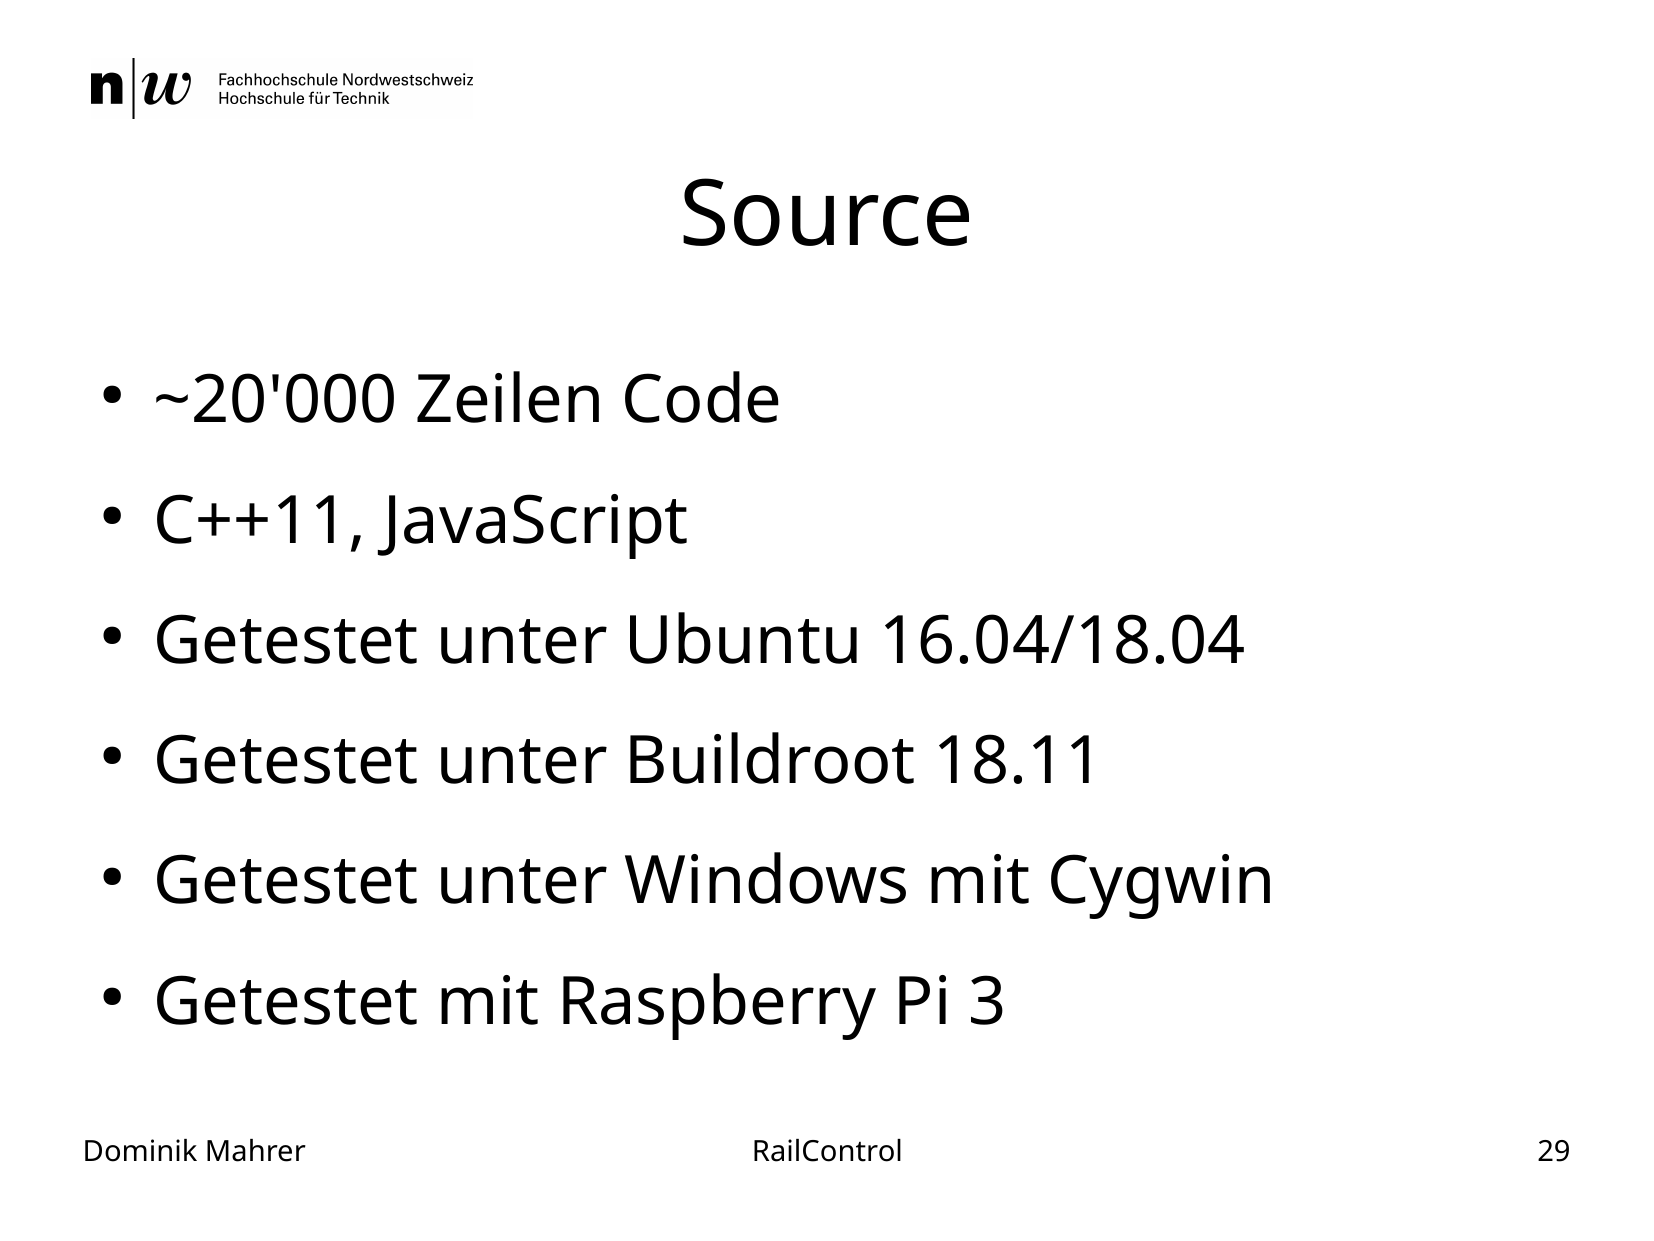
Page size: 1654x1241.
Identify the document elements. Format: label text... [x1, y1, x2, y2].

picture [91, 58, 473, 119]
title Source [82, 153, 1571, 267]
list ~20'000 Zeilen Code C++11, JavaScript Getestet unter Ubuntu 16.04/18.04 Getestet unter Buildroot 18.11 Getestet unter Windows mit Cygwin Getestet mit Raspberry Pi 3 [82, 351, 1571, 1063]
